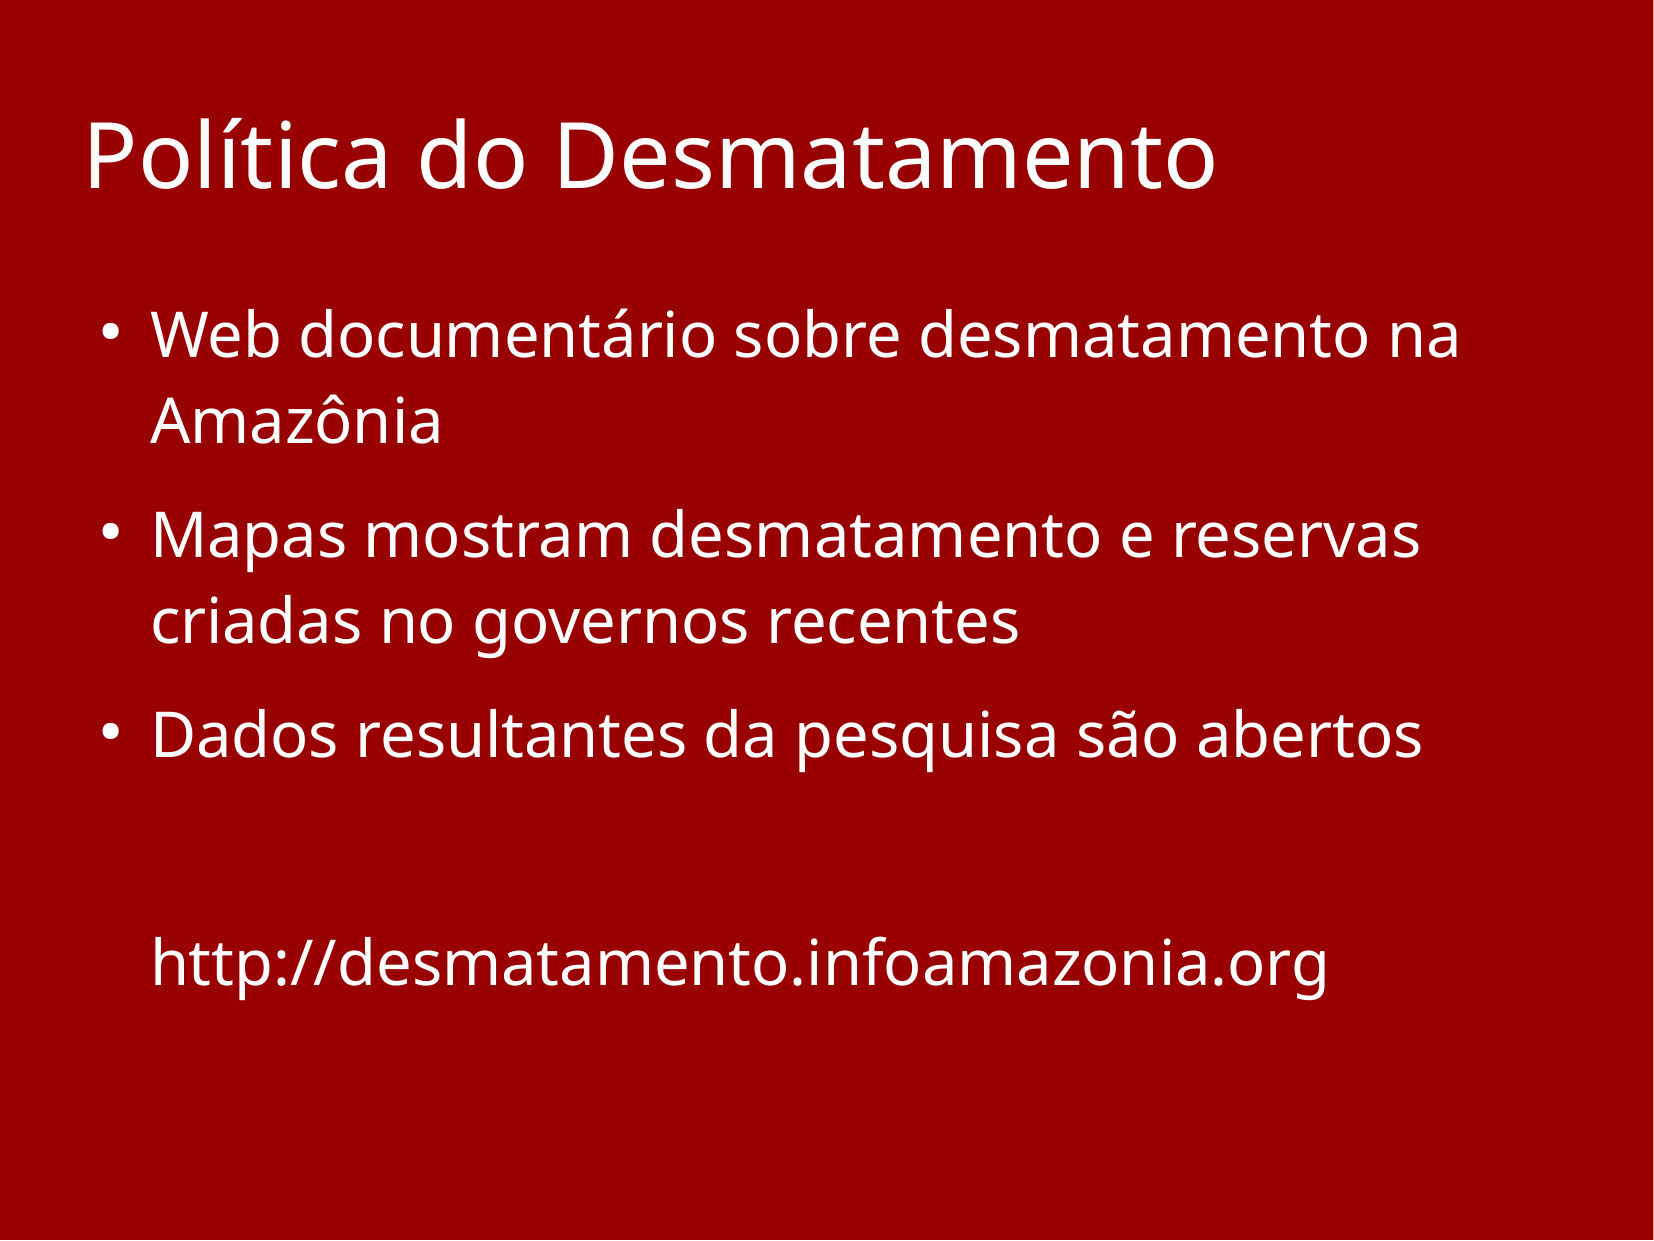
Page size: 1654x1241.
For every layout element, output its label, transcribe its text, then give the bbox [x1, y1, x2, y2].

title Política do Desmatamento [82, 49, 1571, 257]
list Web documentário sobre desmatamento na Amazônia Mapas mostram desmatamento e reservas criadas no governos recentes Dados resultantes da pesquisa são abertos http://desmatamento.infoamazonia.org [82, 290, 1571, 1010]
